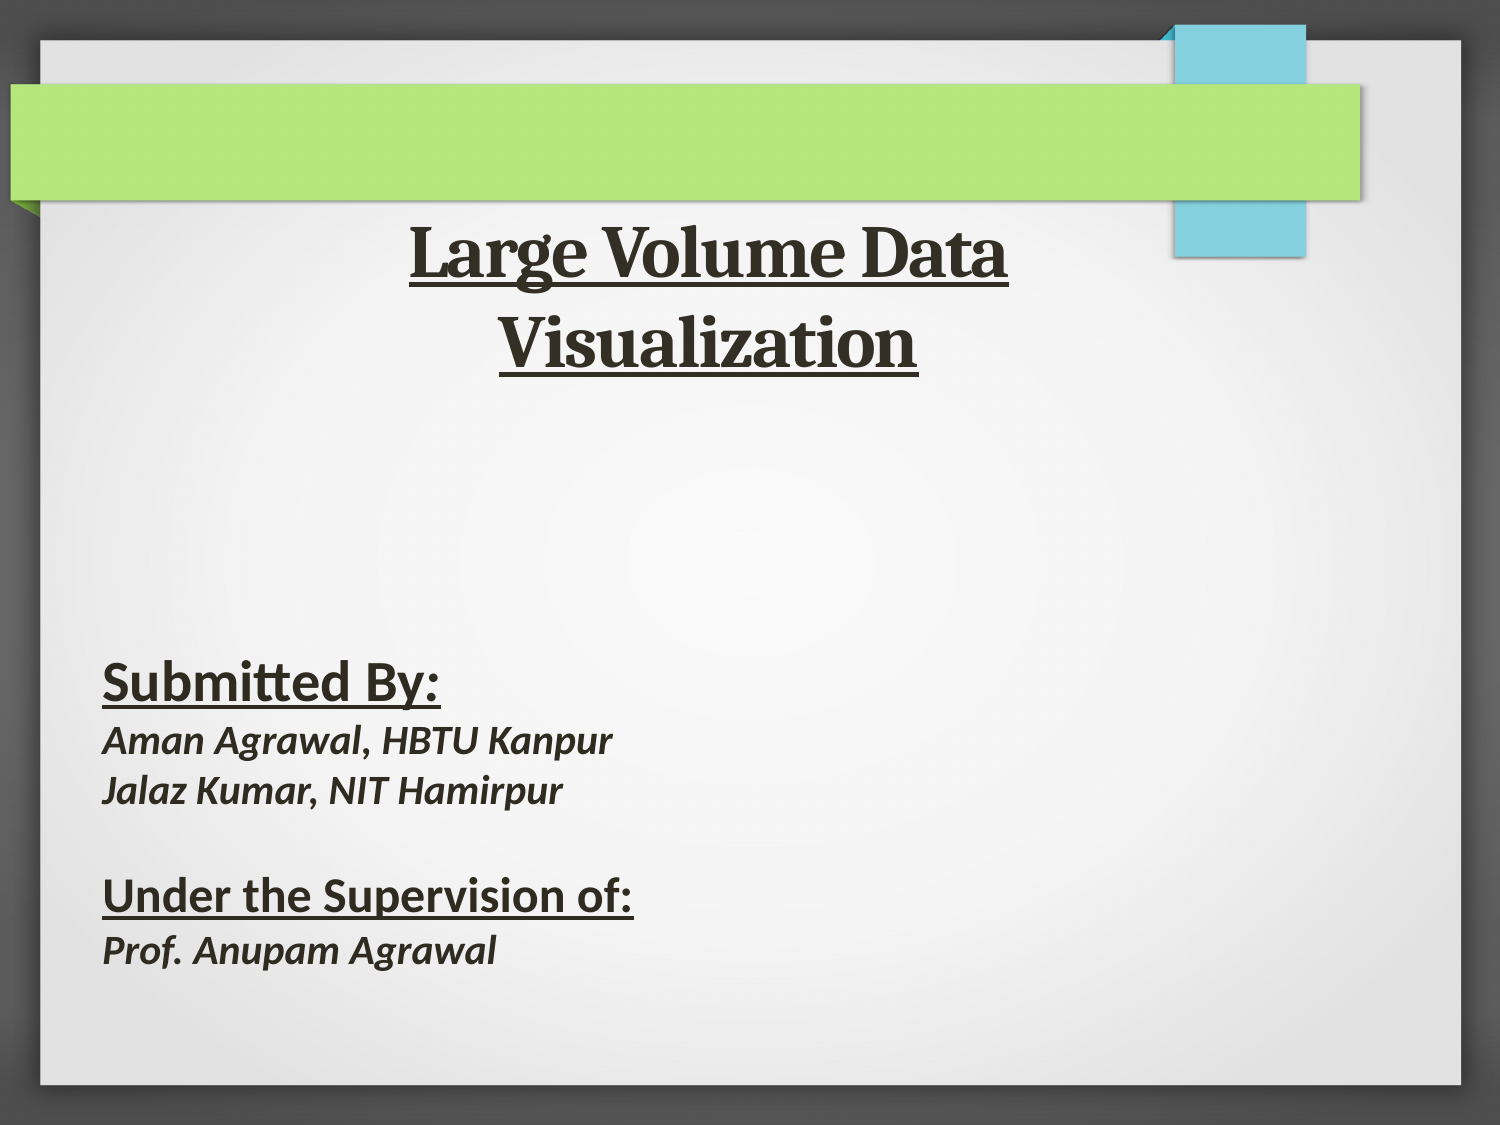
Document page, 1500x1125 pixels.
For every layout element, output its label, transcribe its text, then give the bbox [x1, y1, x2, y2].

text_box Submitted By: Aman Agrawal, HBTU Kanpur Jalaz Kumar, NIT Hamirpur Under the Supervision of: Prof. Anupam Agrawal [87, 590, 1375, 981]
title Large Volume Data Visualization [224, 94, 1193, 390]
picture [0, 0, 1500, 1125]
